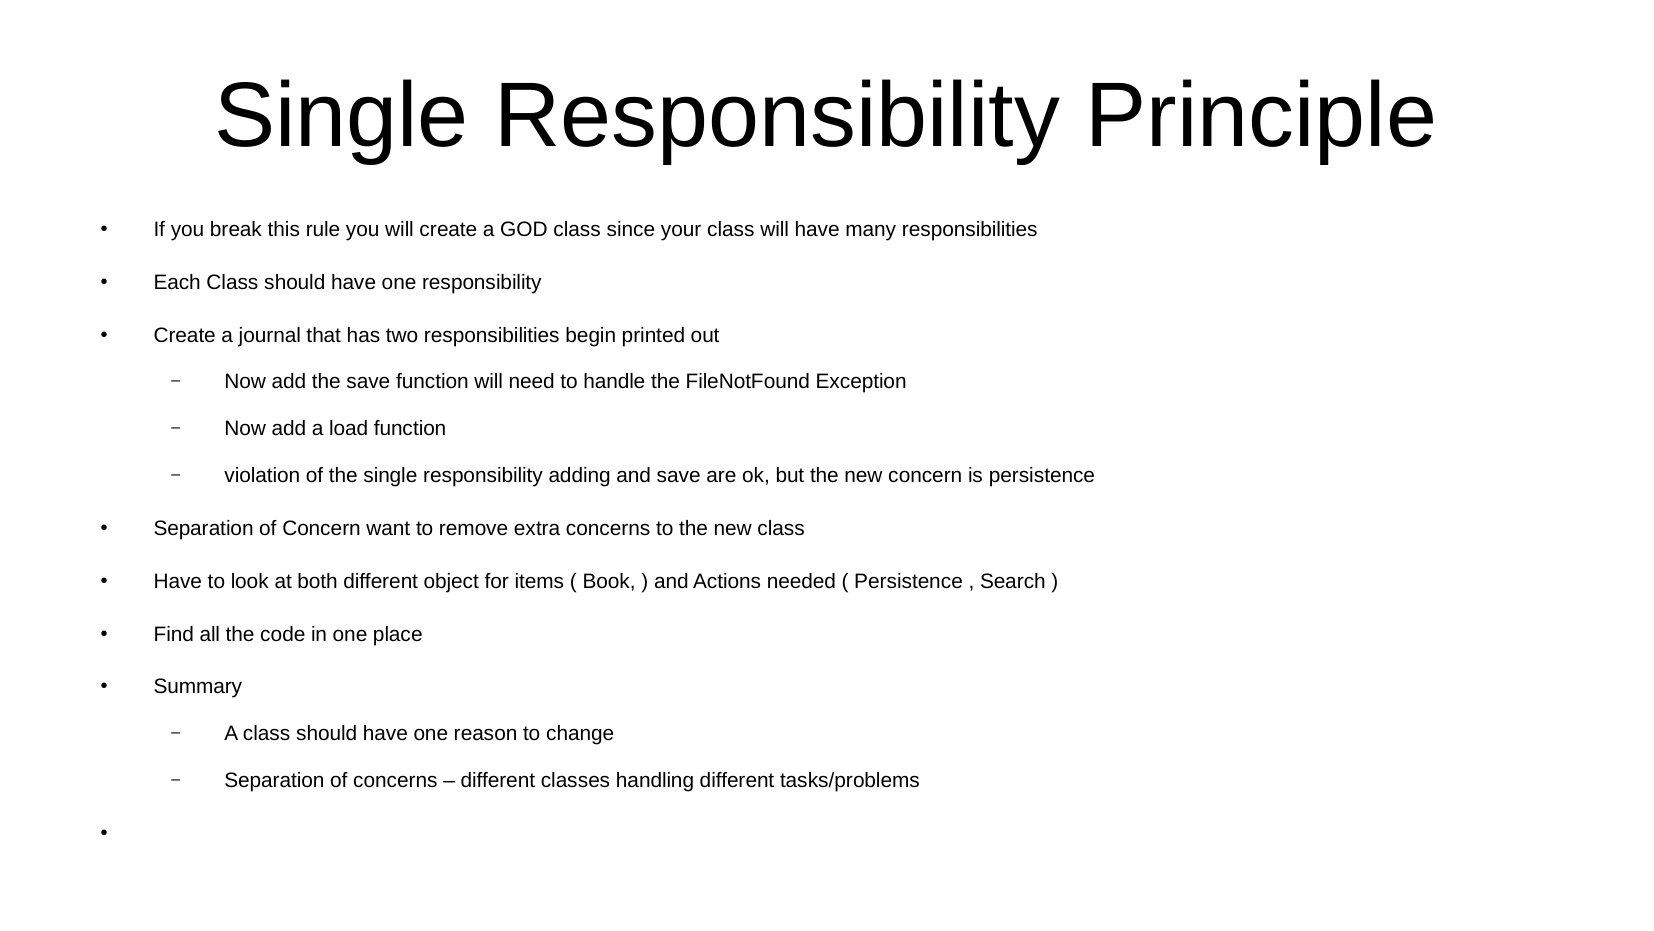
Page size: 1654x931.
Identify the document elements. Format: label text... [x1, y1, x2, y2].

list If you break this rule you will create a GOD class since your class will have many responsibilities Each Class should have one responsibility Create a journal that has two responsibilities begin printed out Now add the save function will need to handle the FileNotFound Exception Now add a load function violation of the single responsibility adding and save are ok, but the new concern is persistence Separation of Concern want to remove extra concerns to the new class Have to look at both different object for items ( Book, ) and Actions needed ( Persistence , Search ) Find all the code in one place Summary A class should have one reason to change Separation of concerns – different classes handling different tasks/problems [82, 217, 1621, 886]
title Single Responsibility Principle [82, 37, 1571, 193]
